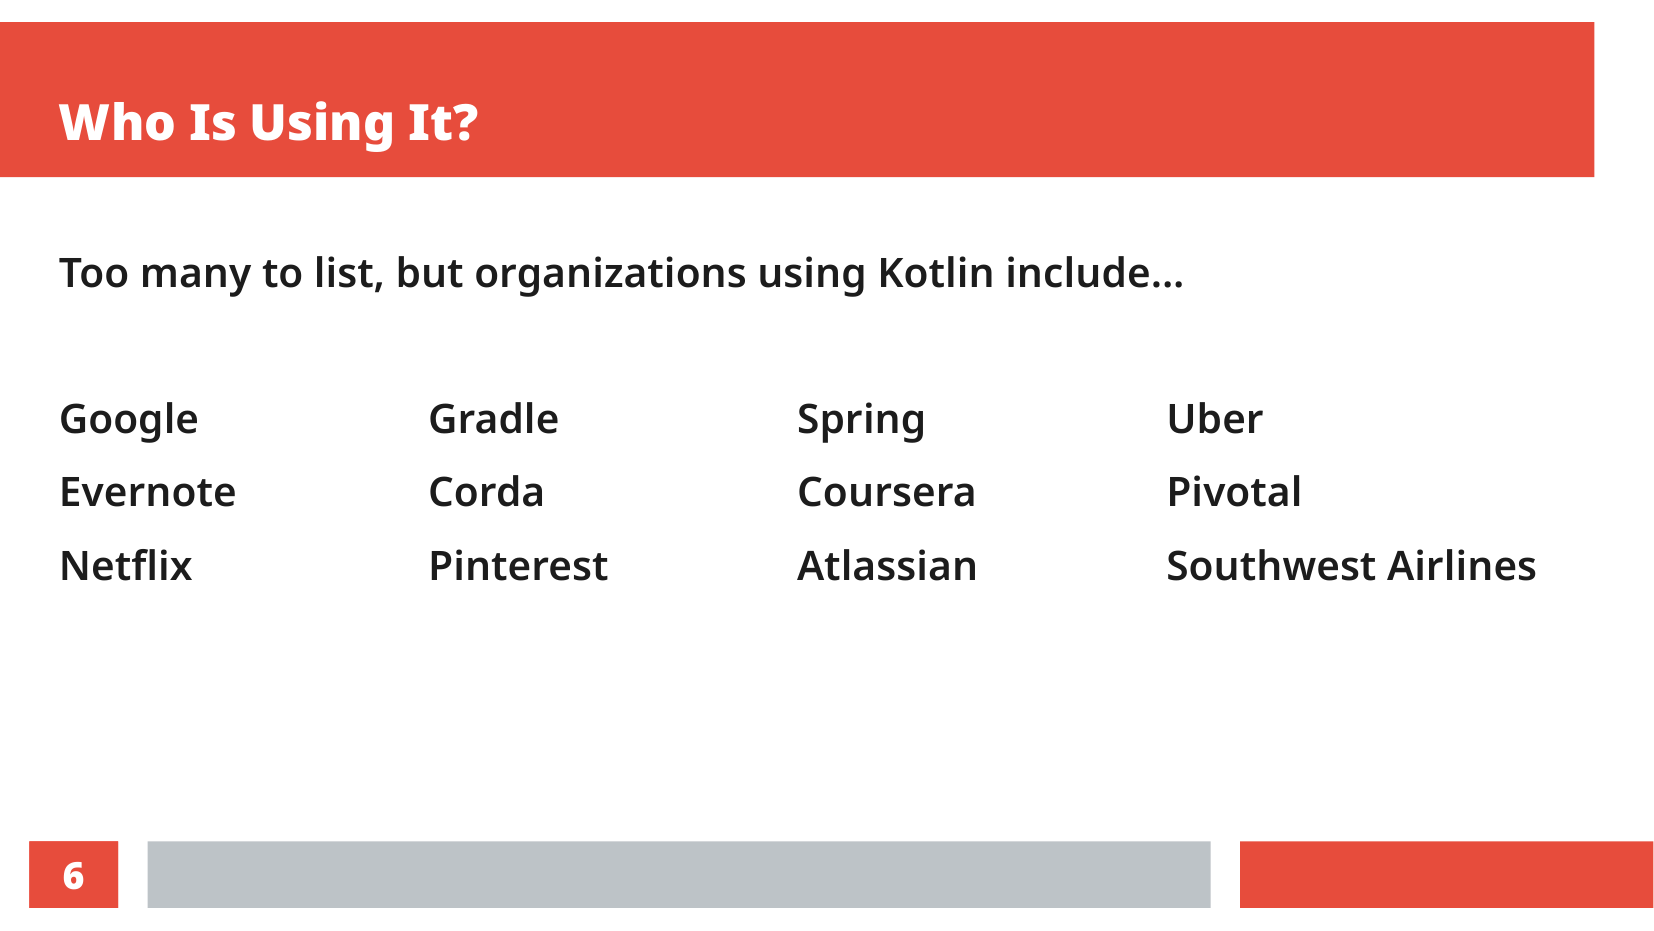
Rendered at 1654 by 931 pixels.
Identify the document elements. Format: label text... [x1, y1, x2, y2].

list Too many to list, but organizations using Kotlin include... Google Gradle Spring Uber Evernote Corda Coursera Pivotal Netflix Pinterest Atlassian Southwest Airlines [58, 243, 1565, 820]
title Who Is Using It? [58, 44, 1595, 155]
